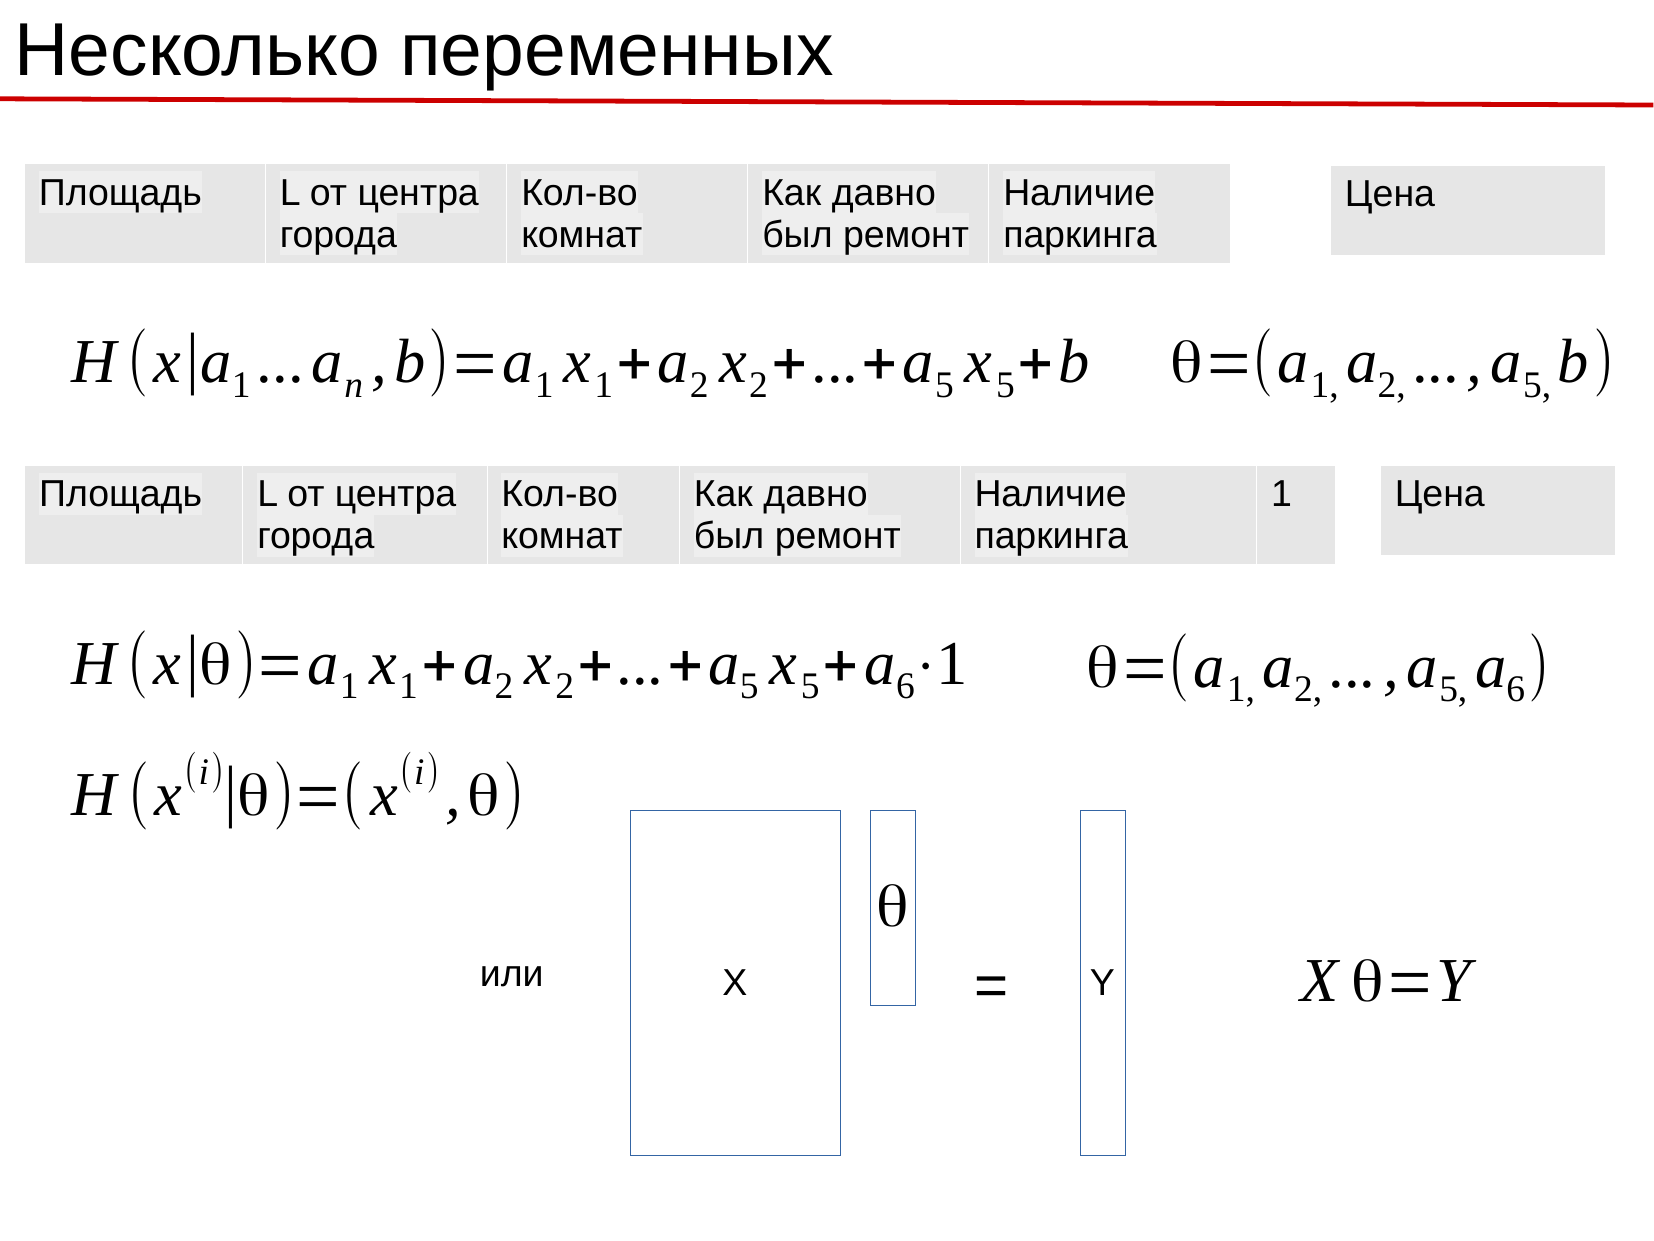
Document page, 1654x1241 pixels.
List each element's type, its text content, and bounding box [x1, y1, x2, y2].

chart [62, 750, 531, 834]
table_header Наличие паркинга [961, 466, 1256, 564]
table_header L от центра города [243, 466, 487, 564]
table_header Кол-во комнат [507, 164, 747, 263]
table_header Цена [1381, 466, 1615, 555]
table_header Как давно был ремонт [748, 164, 988, 263]
table_header Цена [1331, 166, 1605, 255]
table_header Кол-во комнат [488, 466, 679, 564]
table_header Как давно был ремонт [680, 466, 960, 564]
text_box X [630, 810, 841, 1156]
text_box или [465, 945, 630, 1002]
table_header Наличие паркинга [989, 164, 1230, 263]
text_box = [960, 945, 1036, 1055]
text_box [870, 810, 916, 1006]
table_header L от центра города [266, 164, 506, 263]
table_header Площадь [25, 164, 265, 263]
table_header Площадь [25, 466, 242, 564]
chart [1290, 945, 1486, 1015]
chart [1080, 630, 1557, 710]
table_header 1 [1257, 466, 1335, 564]
chart [61, 325, 1098, 406]
text_box Несколько переменных [0, 0, 1306, 99]
chart [1163, 325, 1621, 406]
chart [870, 881, 915, 931]
text_box Y [1080, 810, 1126, 1156]
chart [61, 626, 974, 707]
